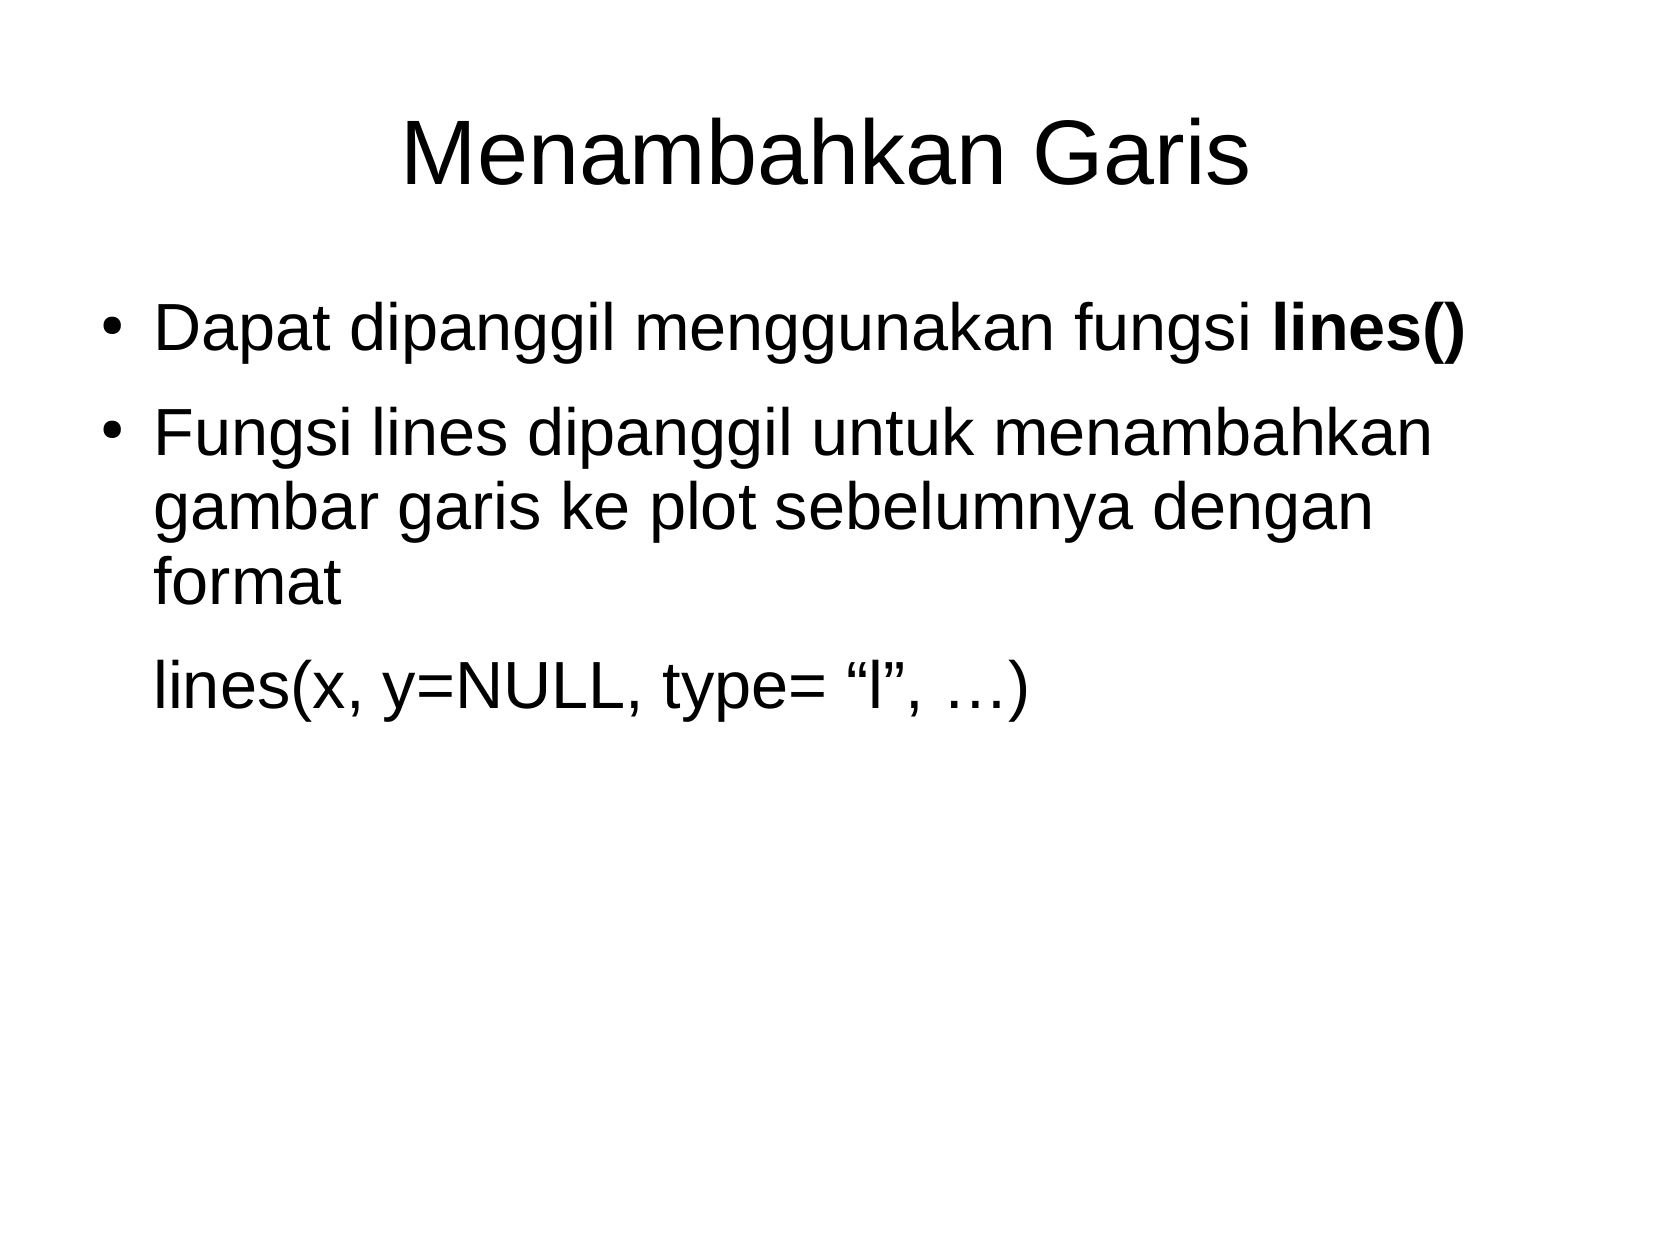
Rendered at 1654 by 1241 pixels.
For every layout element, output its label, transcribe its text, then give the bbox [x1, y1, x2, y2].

title Menambahkan Garis [82, 49, 1571, 257]
list Dapat dipanggil menggunakan fungsi lines() Fungsi lines dipanggil untuk menambahkan gambar garis ke plot sebelumnya dengan format lines(x, y=NULL, type= “l”, …) [82, 290, 1571, 1010]
